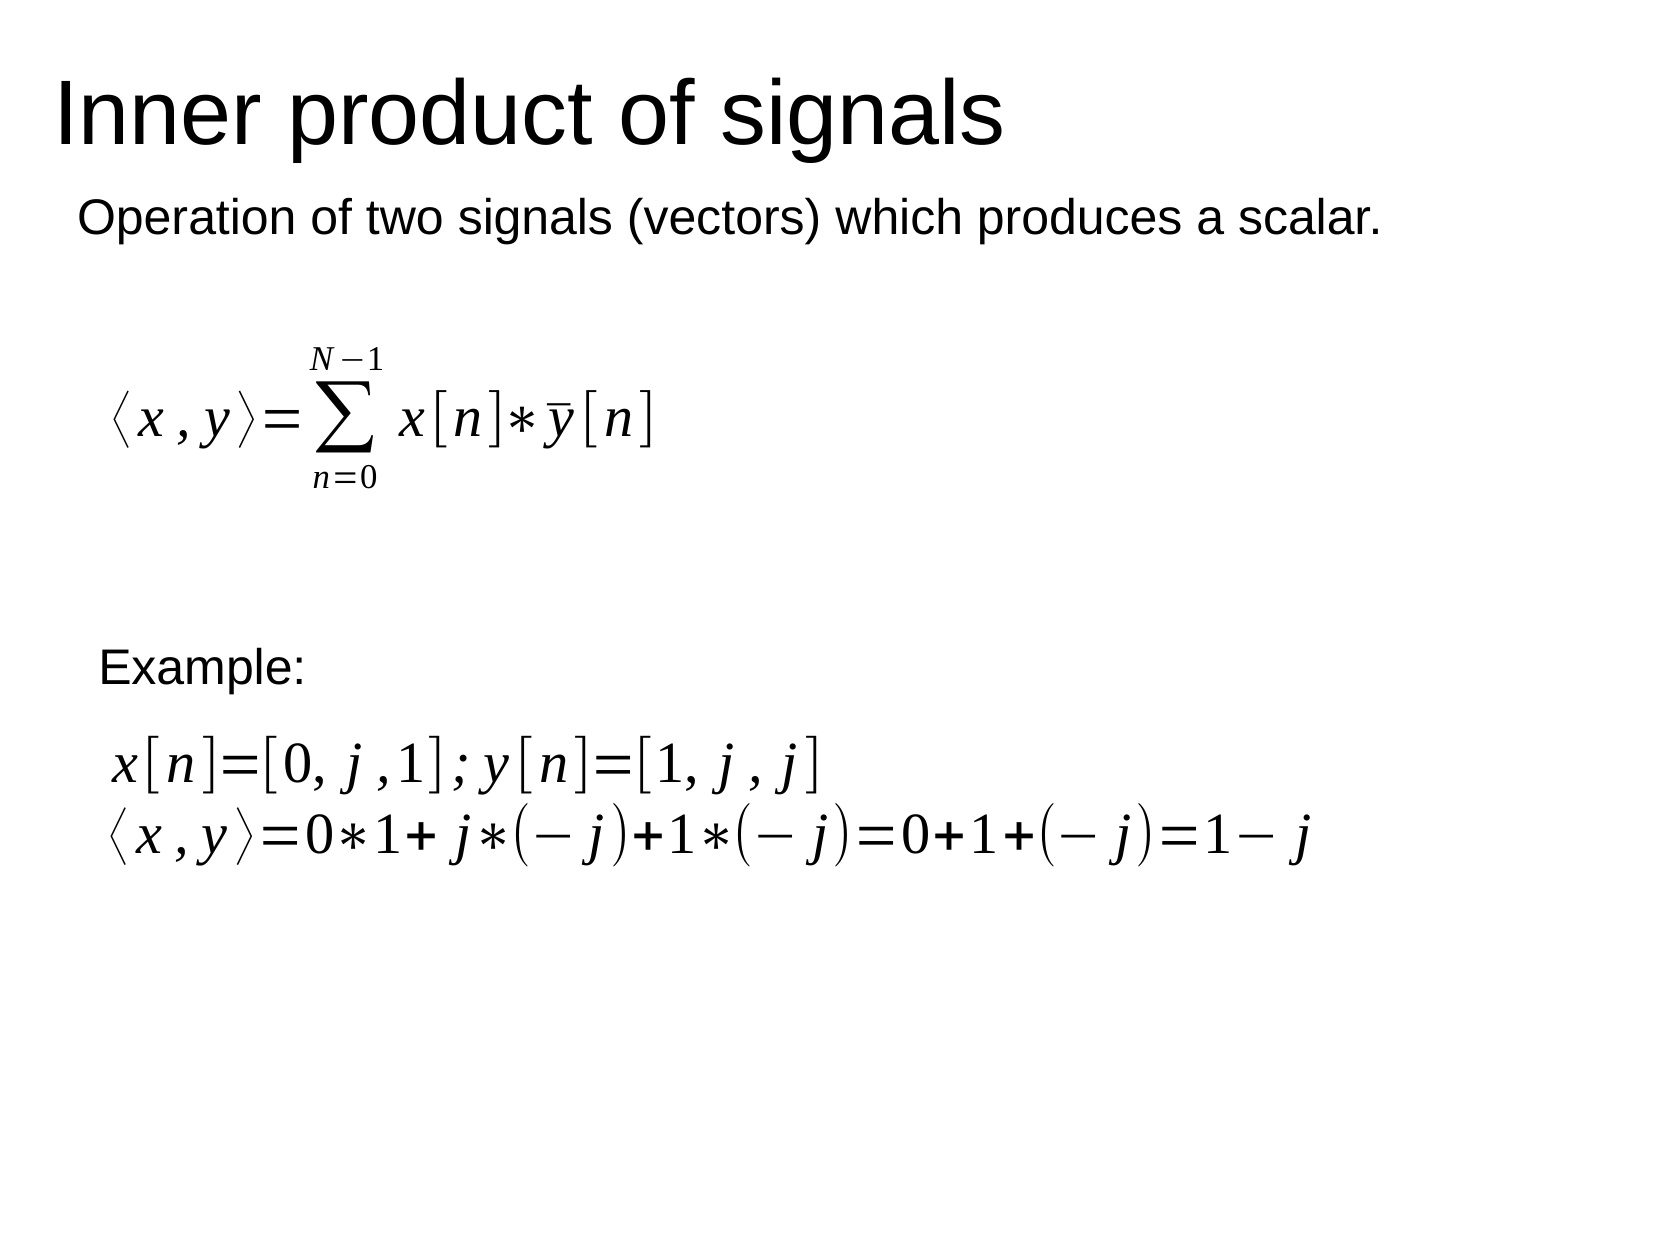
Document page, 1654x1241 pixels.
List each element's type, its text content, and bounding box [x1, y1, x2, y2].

list Example: [80, 630, 1491, 721]
list Operation of two signals (vectors) which produces a scalar. [75, 180, 1486, 271]
chart [102, 730, 1321, 871]
chart [105, 339, 661, 496]
title Inner product of signals [53, 18, 1403, 207]
